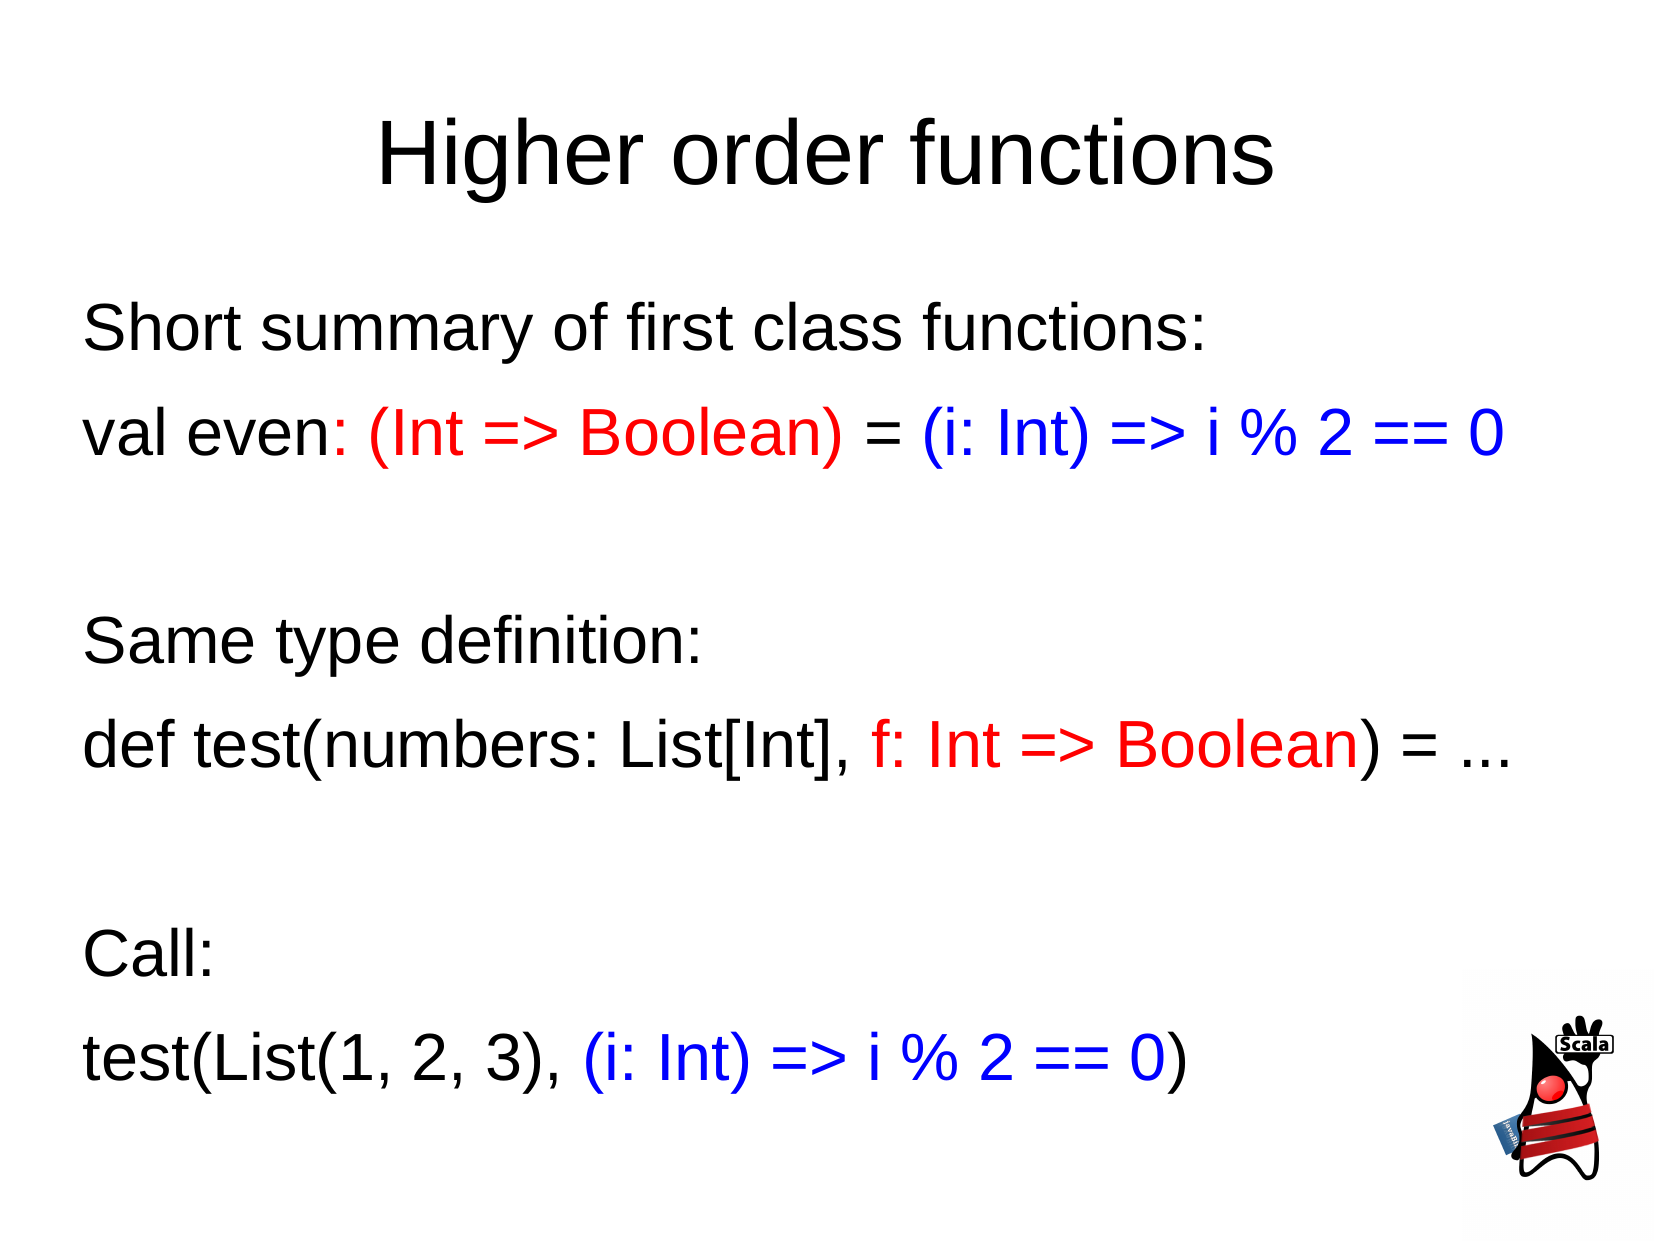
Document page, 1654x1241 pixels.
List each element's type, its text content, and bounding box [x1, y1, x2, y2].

list Short summary of first class functions: val even: (Int => Boolean) = (i: Int) => i % 2 == 0 Same type definition: def test(numbers: List[Int], f: Int => Boolean) = ... Call: test(List(1, 2, 3), (i: Int) => i % 2 == 0) [82, 290, 1571, 1109]
title Higher order functions [82, 56, 1571, 250]
picture [1462, 969, 1654, 1241]
